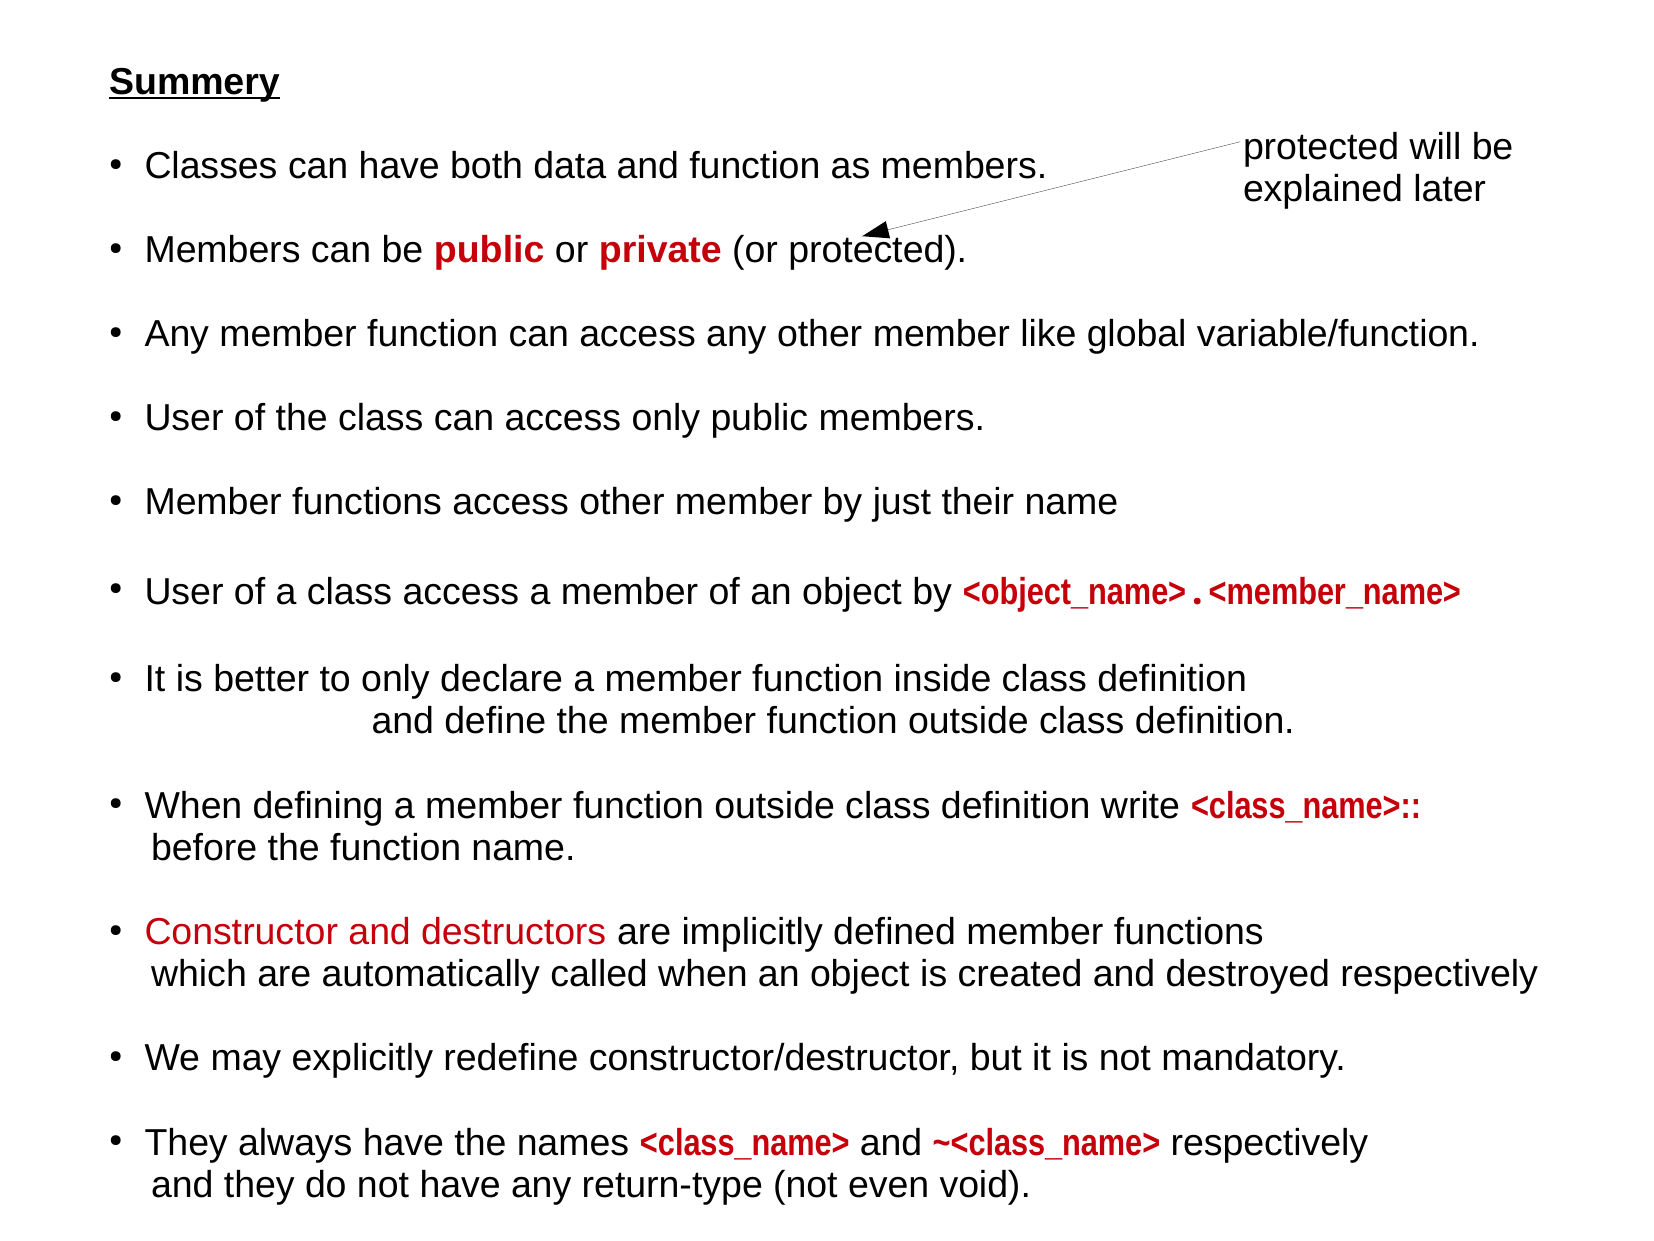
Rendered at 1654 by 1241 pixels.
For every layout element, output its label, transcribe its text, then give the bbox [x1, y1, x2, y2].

text_box protected will be explained later [1228, 118, 1529, 217]
text_box Summery Classes can have both data and function as members. Members can be public or private (or protected). Any member function can access any other member like global variable/function. User of the class can access only public members. Member functions access other member by just their name User of a class access a member of an object by <object_name>.<member_name> It is better to only declare a member function inside class definition and define the member function outside class definition. When defining a member function outside class definition write <class_name>:: before the function name. Constructor and destructors are implicitly defined member functions which are automatically called when an object is created and destroyed respectively We may explicitly redefine constructor/destructor, but it is not mandatory. They always have the names <class_name> and ~<class_name> respectively and they do not have any return-type (not even void). [94, 53, 1554, 1210]
